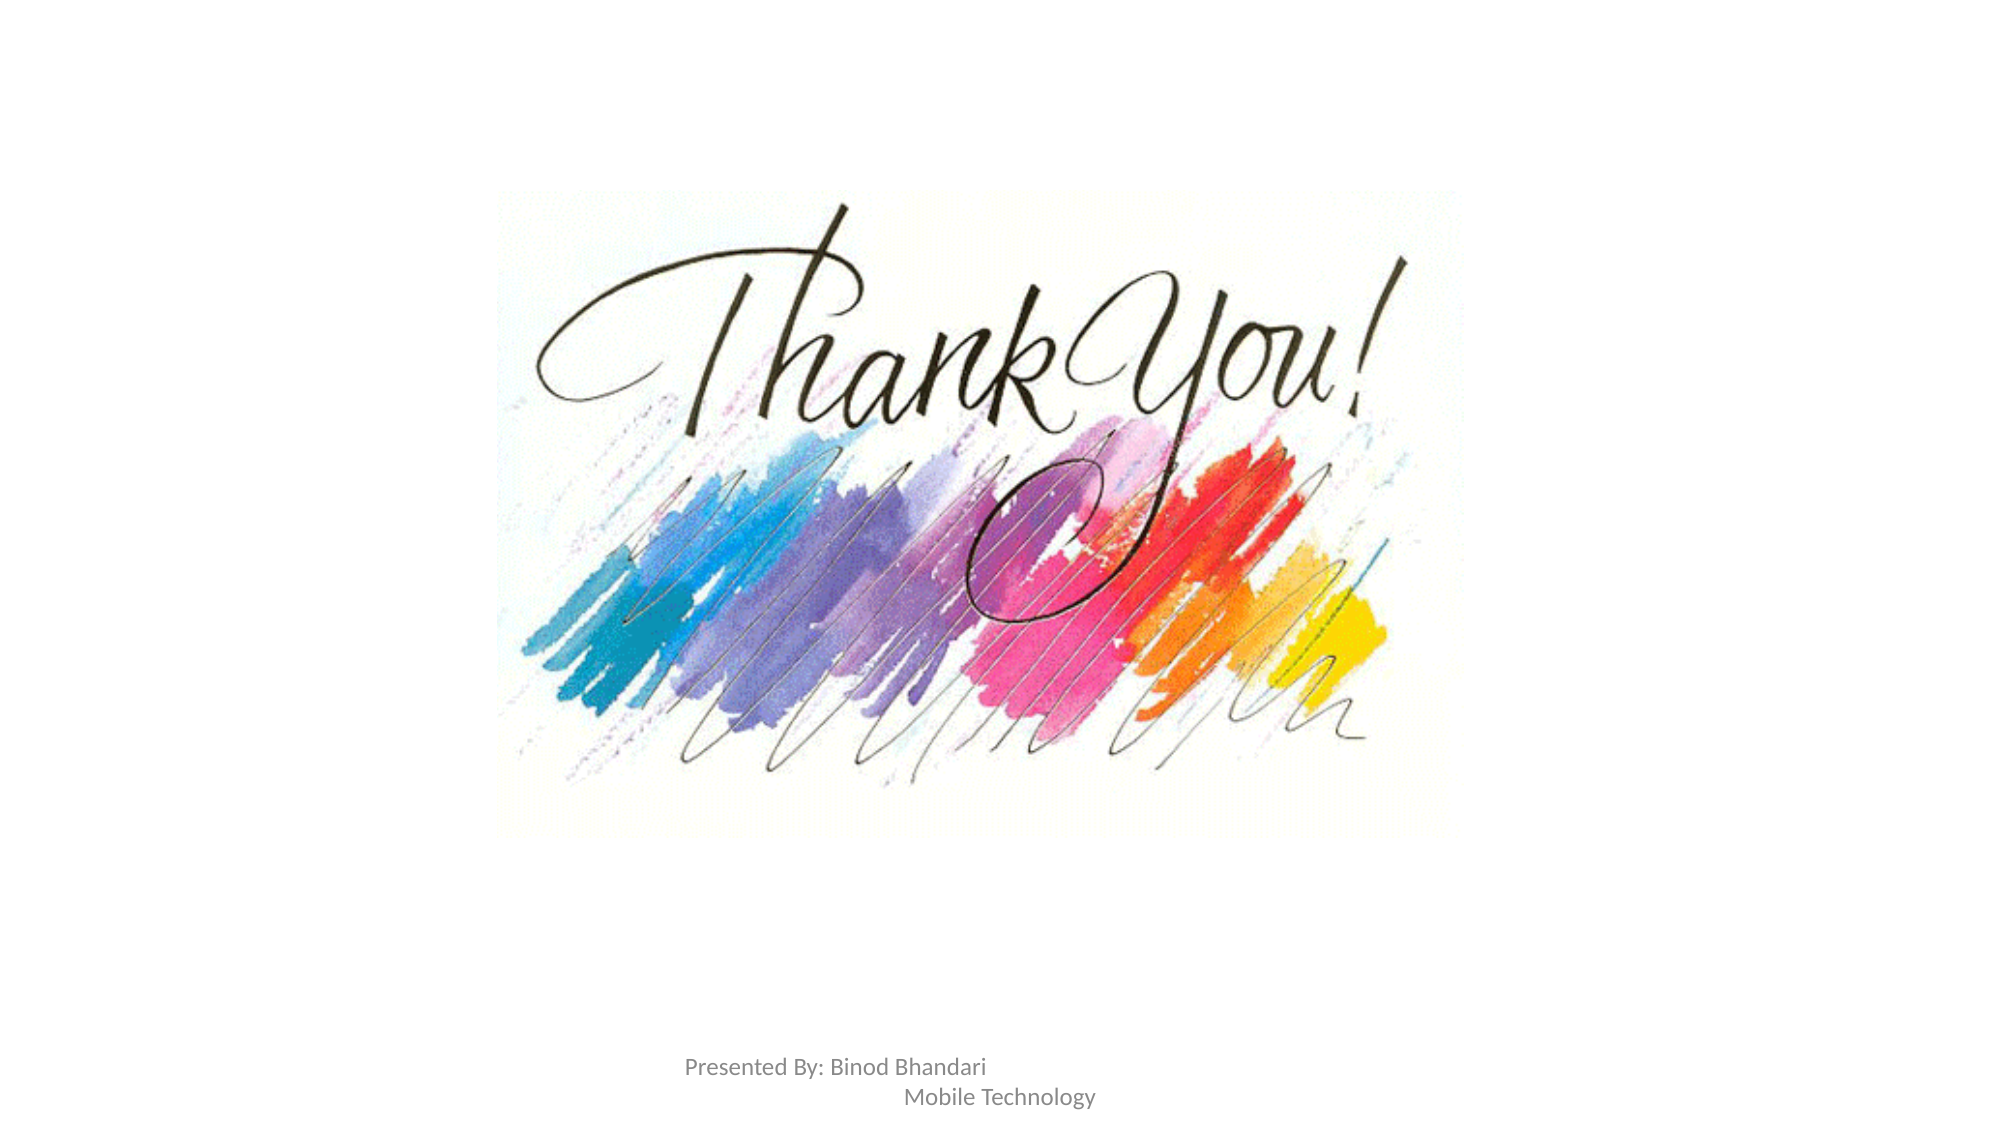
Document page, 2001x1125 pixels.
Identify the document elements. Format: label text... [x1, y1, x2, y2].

picture [497, 190, 1464, 838]
text_box Presented By: Binod Bhandari Mobile Technology [662, 1042, 1338, 1103]
